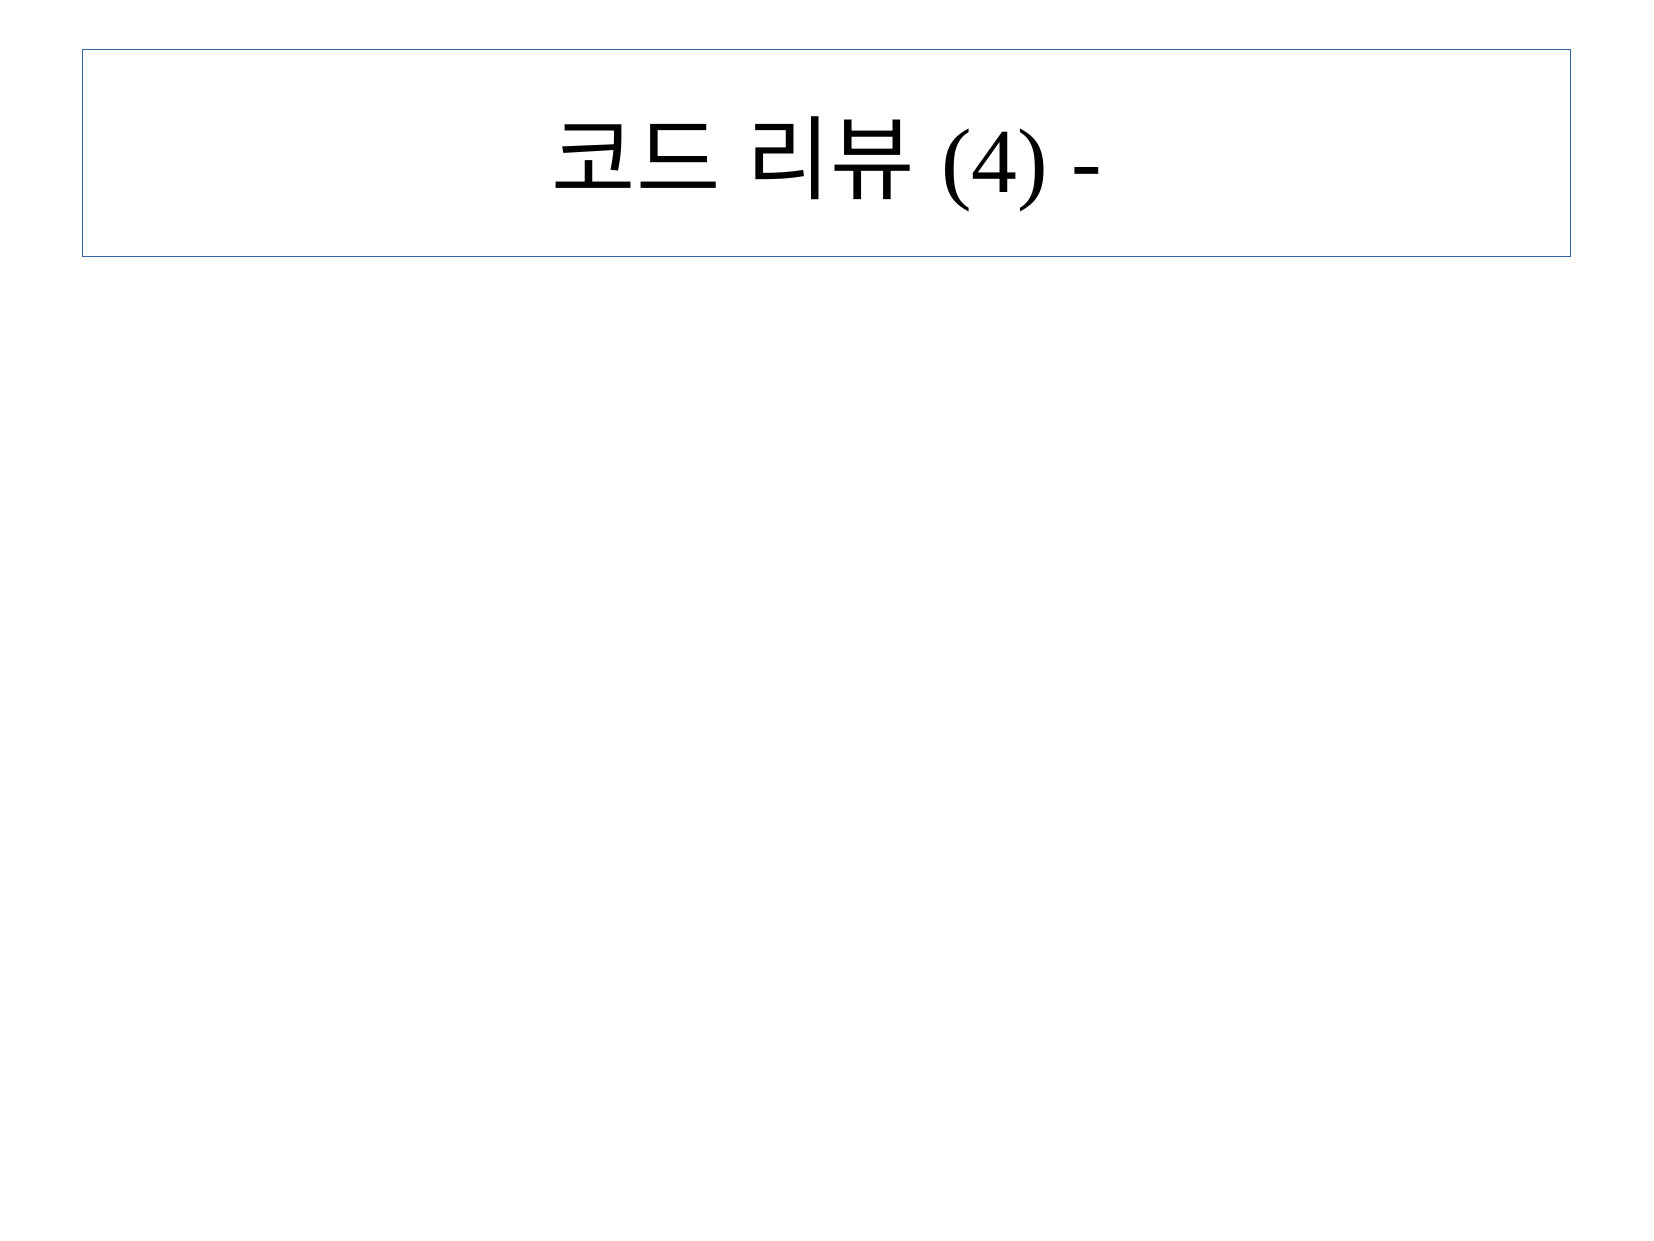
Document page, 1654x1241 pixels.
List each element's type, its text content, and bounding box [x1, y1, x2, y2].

title 코드 리뷰 (4) - [82, 49, 1571, 257]
